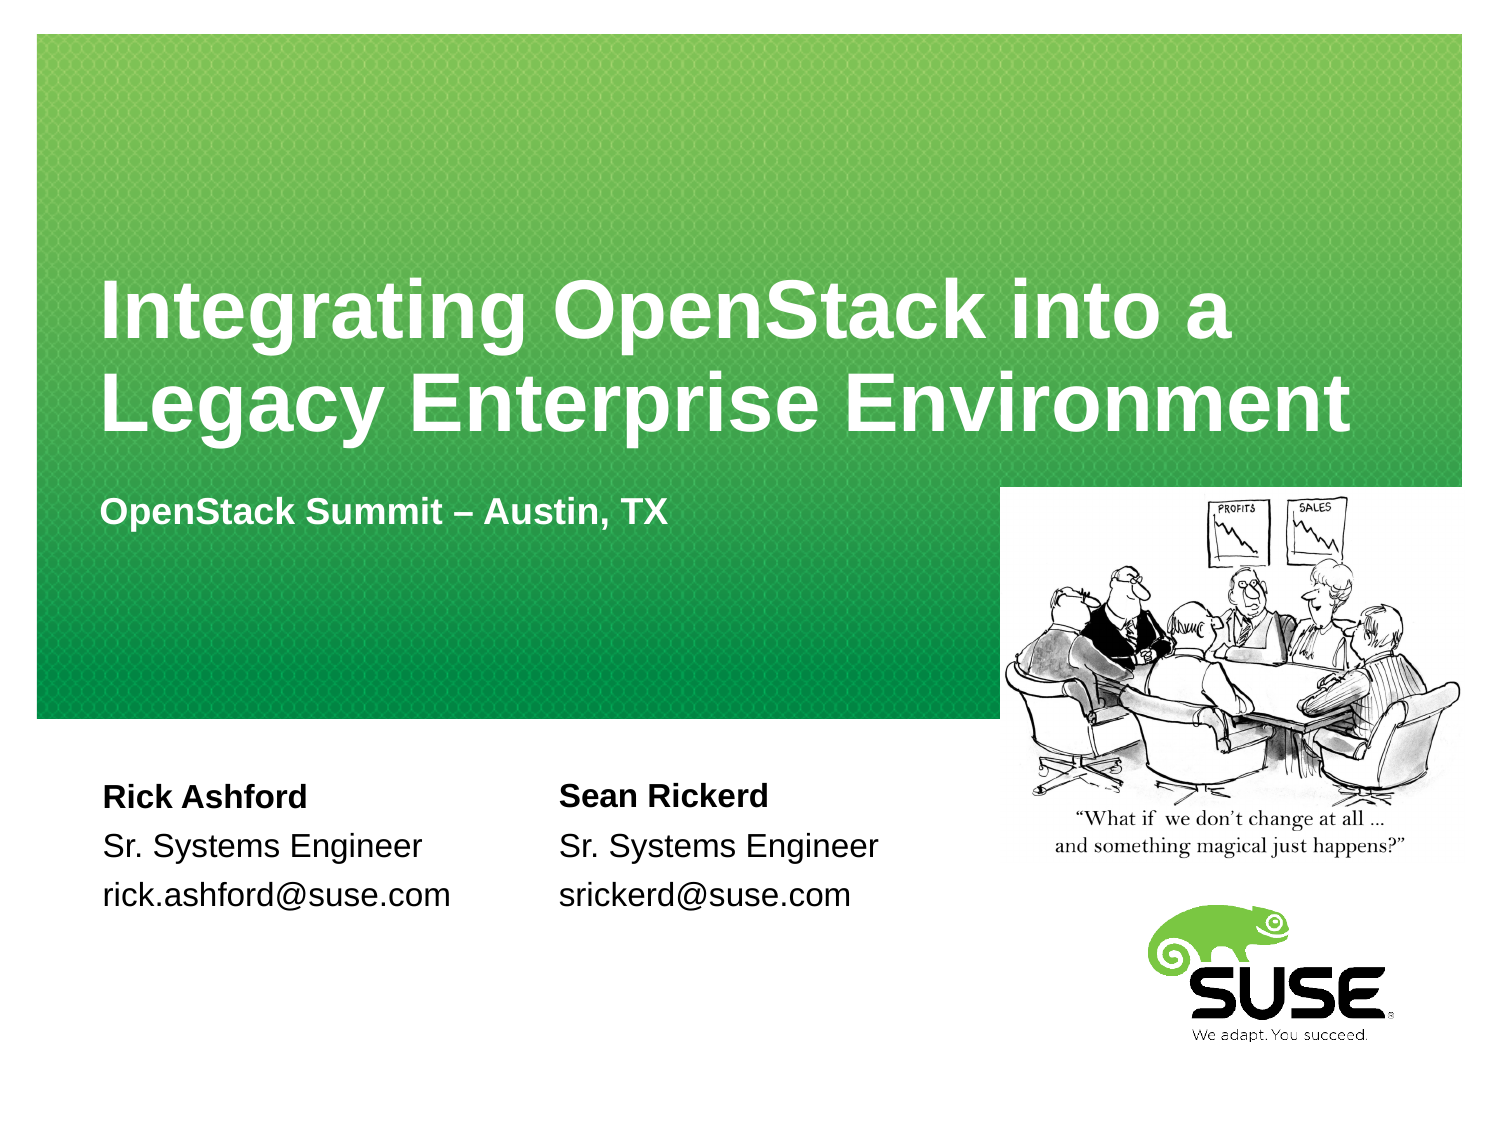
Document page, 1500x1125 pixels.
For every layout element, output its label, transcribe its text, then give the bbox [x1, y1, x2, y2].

list Sean Rickerd Sr. Systems Engineer srickerd@suse.com [727, 772, 1183, 1125]
picture [36, 34, 1465, 863]
title Integrating OpenStack into a Legacy Enterprise Environment OpenStack Summit – Austin, TX [99, 247, 1418, 544]
picture [1183, 904, 1394, 1042]
list Rick Ashford Sr. Systems Engineer rick.ashford@suse.com [102, 772, 727, 1125]
